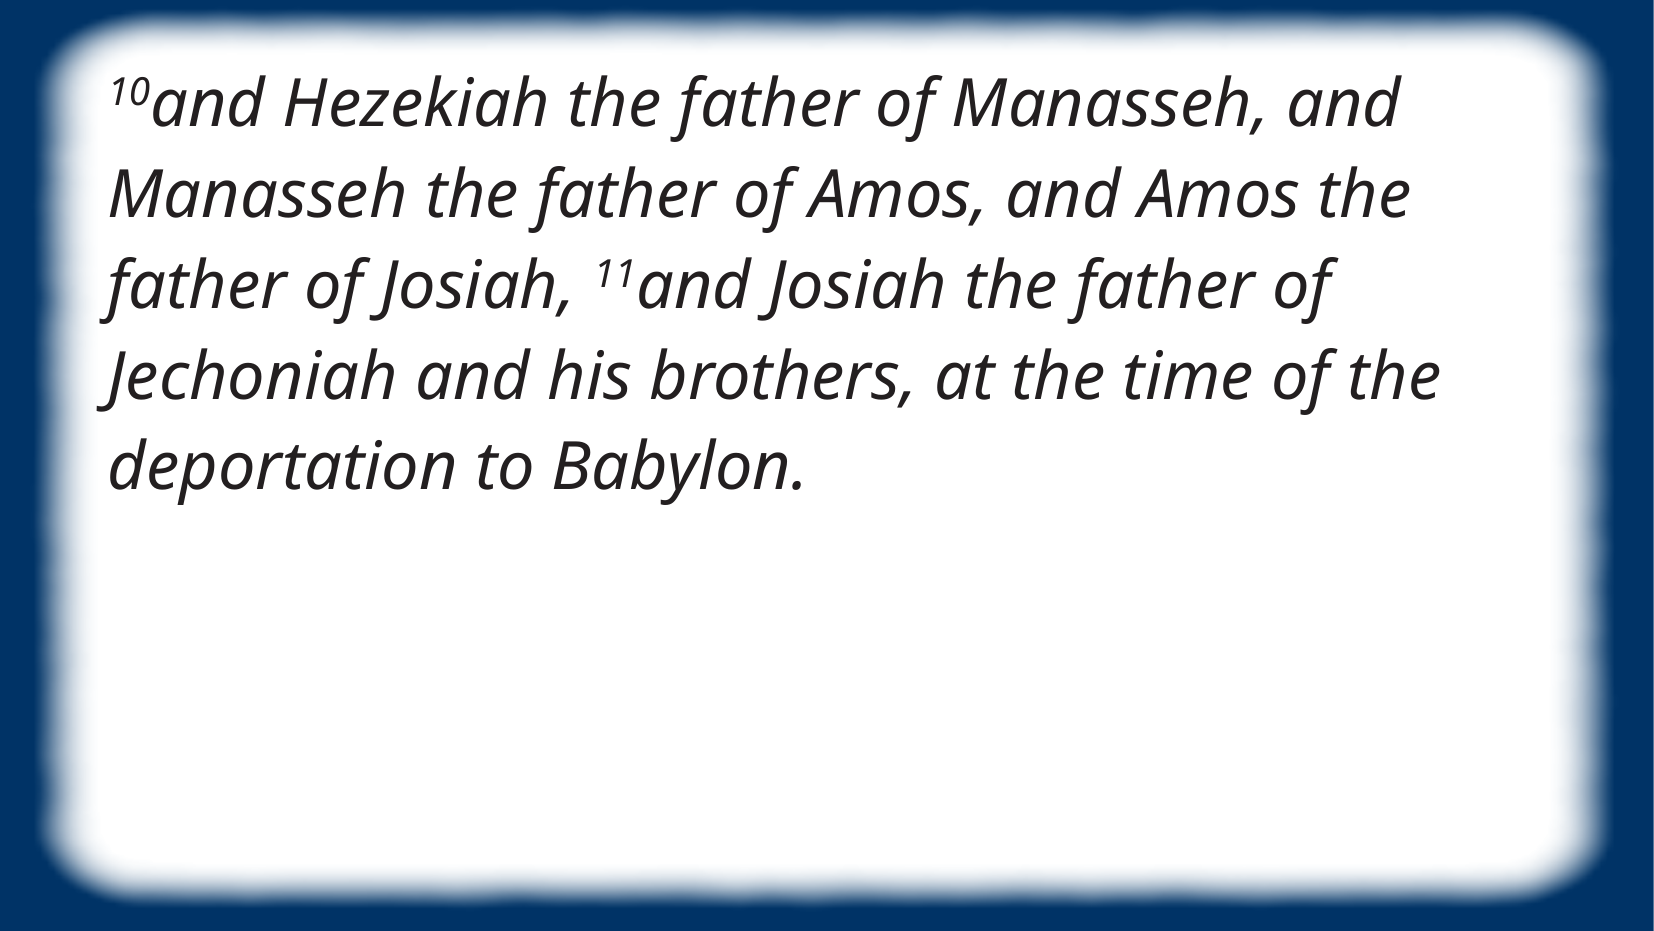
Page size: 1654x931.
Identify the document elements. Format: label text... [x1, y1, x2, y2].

picture [0, 0, 1654, 931]
text_box 10and Hezekiah the father of Manasseh, and Manasseh the father of Amos, and Amos the father of Josiah, 11and Josiah the father of Jechoniah and his brothers, at the time of the deportation to Babylon. [92, 48, 1563, 507]
